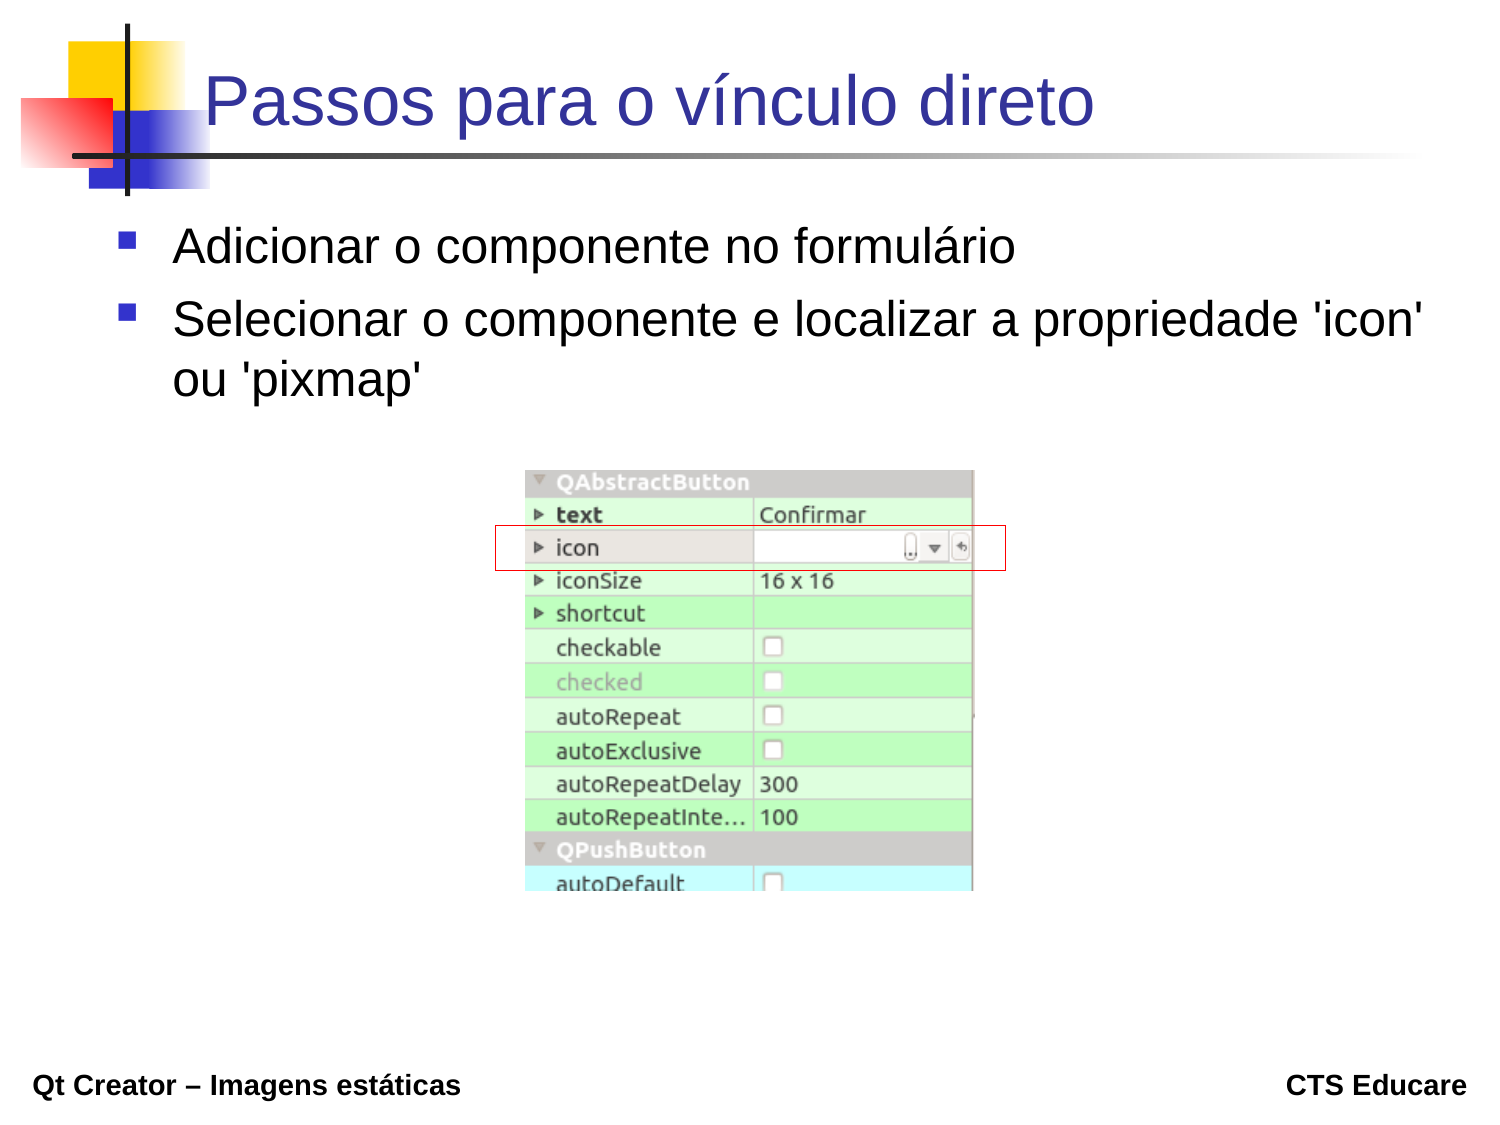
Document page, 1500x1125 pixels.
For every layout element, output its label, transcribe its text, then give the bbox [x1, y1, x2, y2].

picture [525, 526, 975, 570]
title Passos para o vínculo direto [188, 46, 1468, 149]
list Adicionar o componente no formulário Selecionar o componente e localizar a propriedade 'icon' ou 'pixmap' [100, 206, 1447, 1024]
picture [525, 470, 975, 525]
picture [525, 571, 975, 891]
